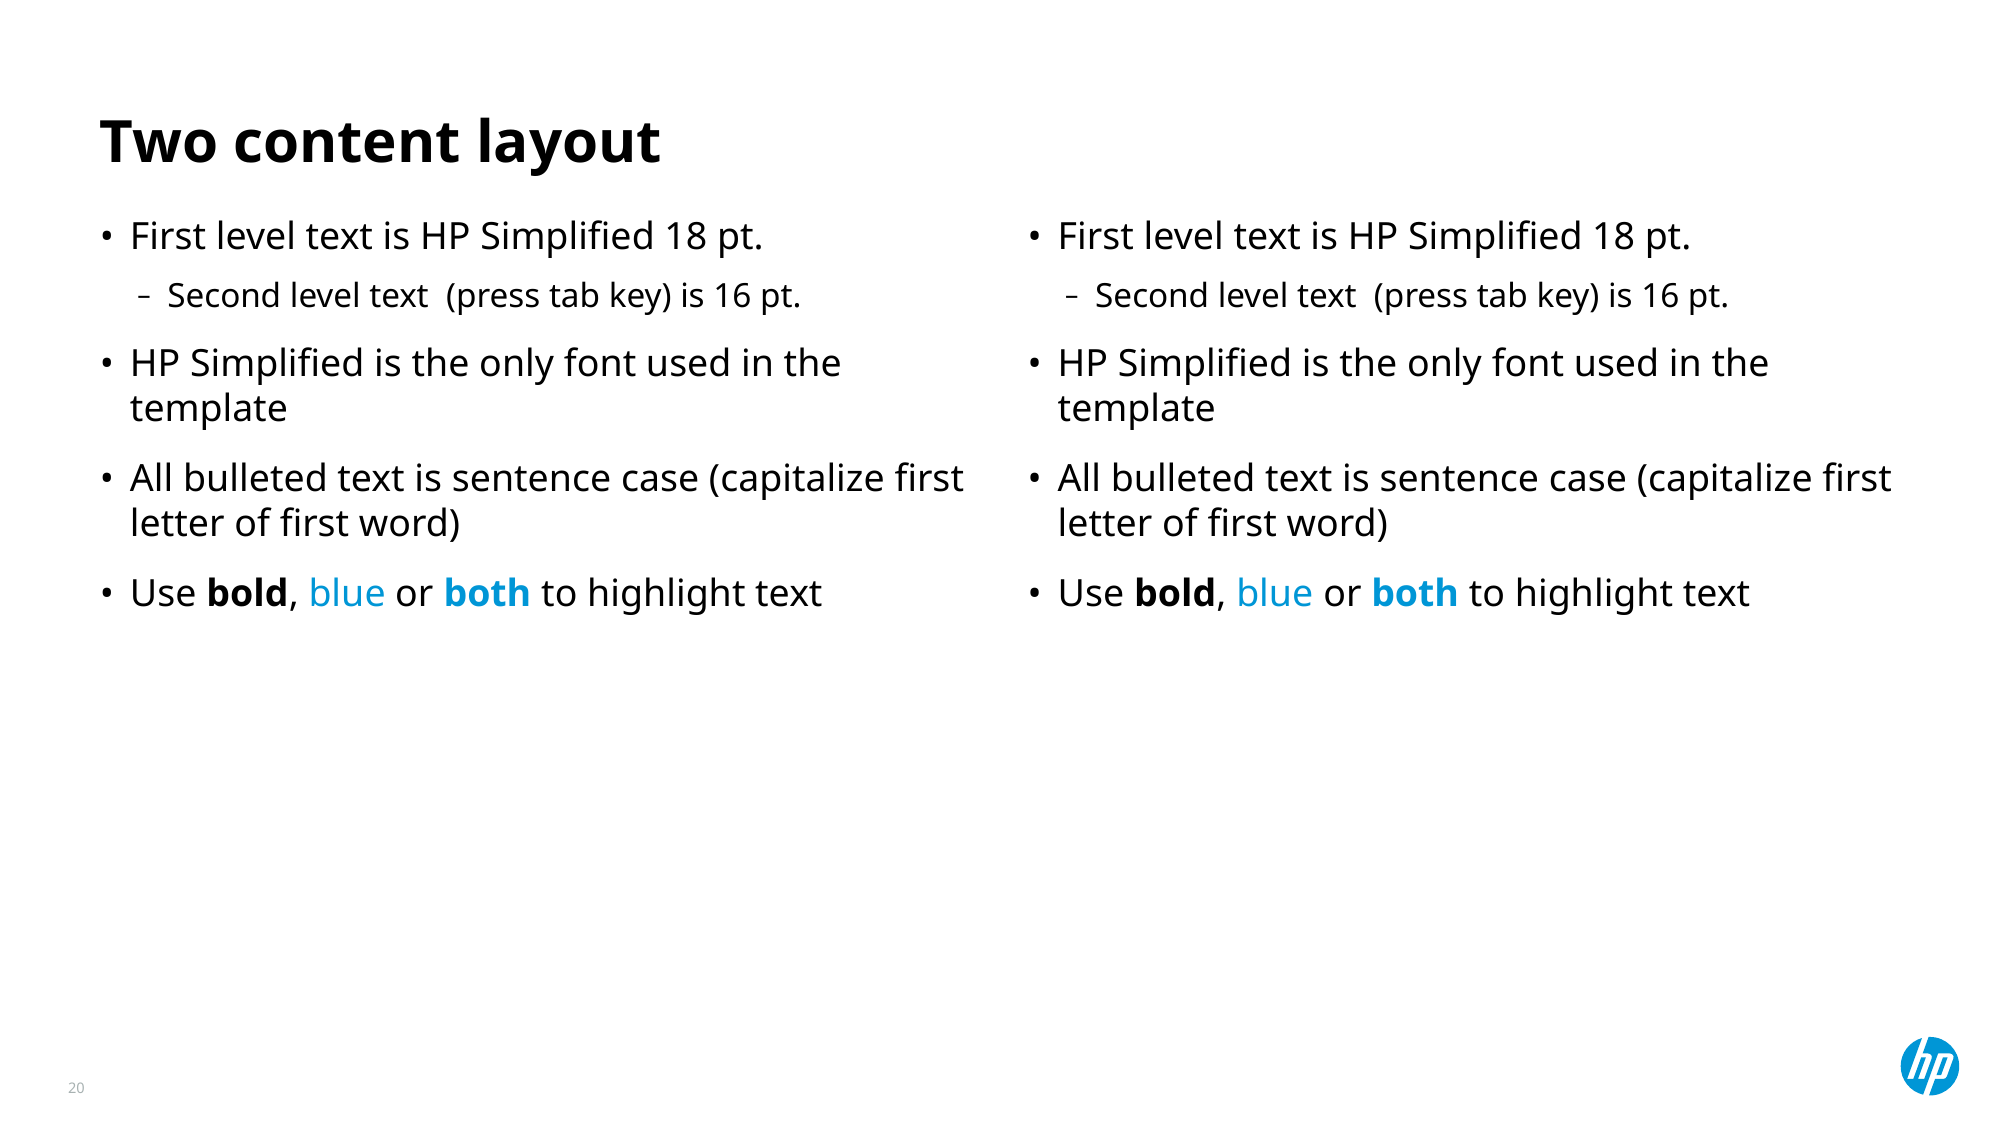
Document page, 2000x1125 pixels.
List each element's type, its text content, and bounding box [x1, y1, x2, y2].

title Two content layout [99, 50, 1900, 175]
list First level text is HP Simplified 18 pt. Second level text (press tab key) is 16 pt. HP Simplified is the only font used in the template All bulleted text is sentence case (capitalize first letter of first word) Use bold, blue or both to highlight text [1027, 212, 1900, 1000]
list First level text is HP Simplified 18 pt. Second level text (press tab key) is 16 pt. HP Simplified is the only font used in the template All bulleted text is sentence case (capitalize first letter of first word) Use bold, blue or both to highlight text [99, 212, 972, 1000]
slide_number <number> [34, 1062, 85, 1099]
